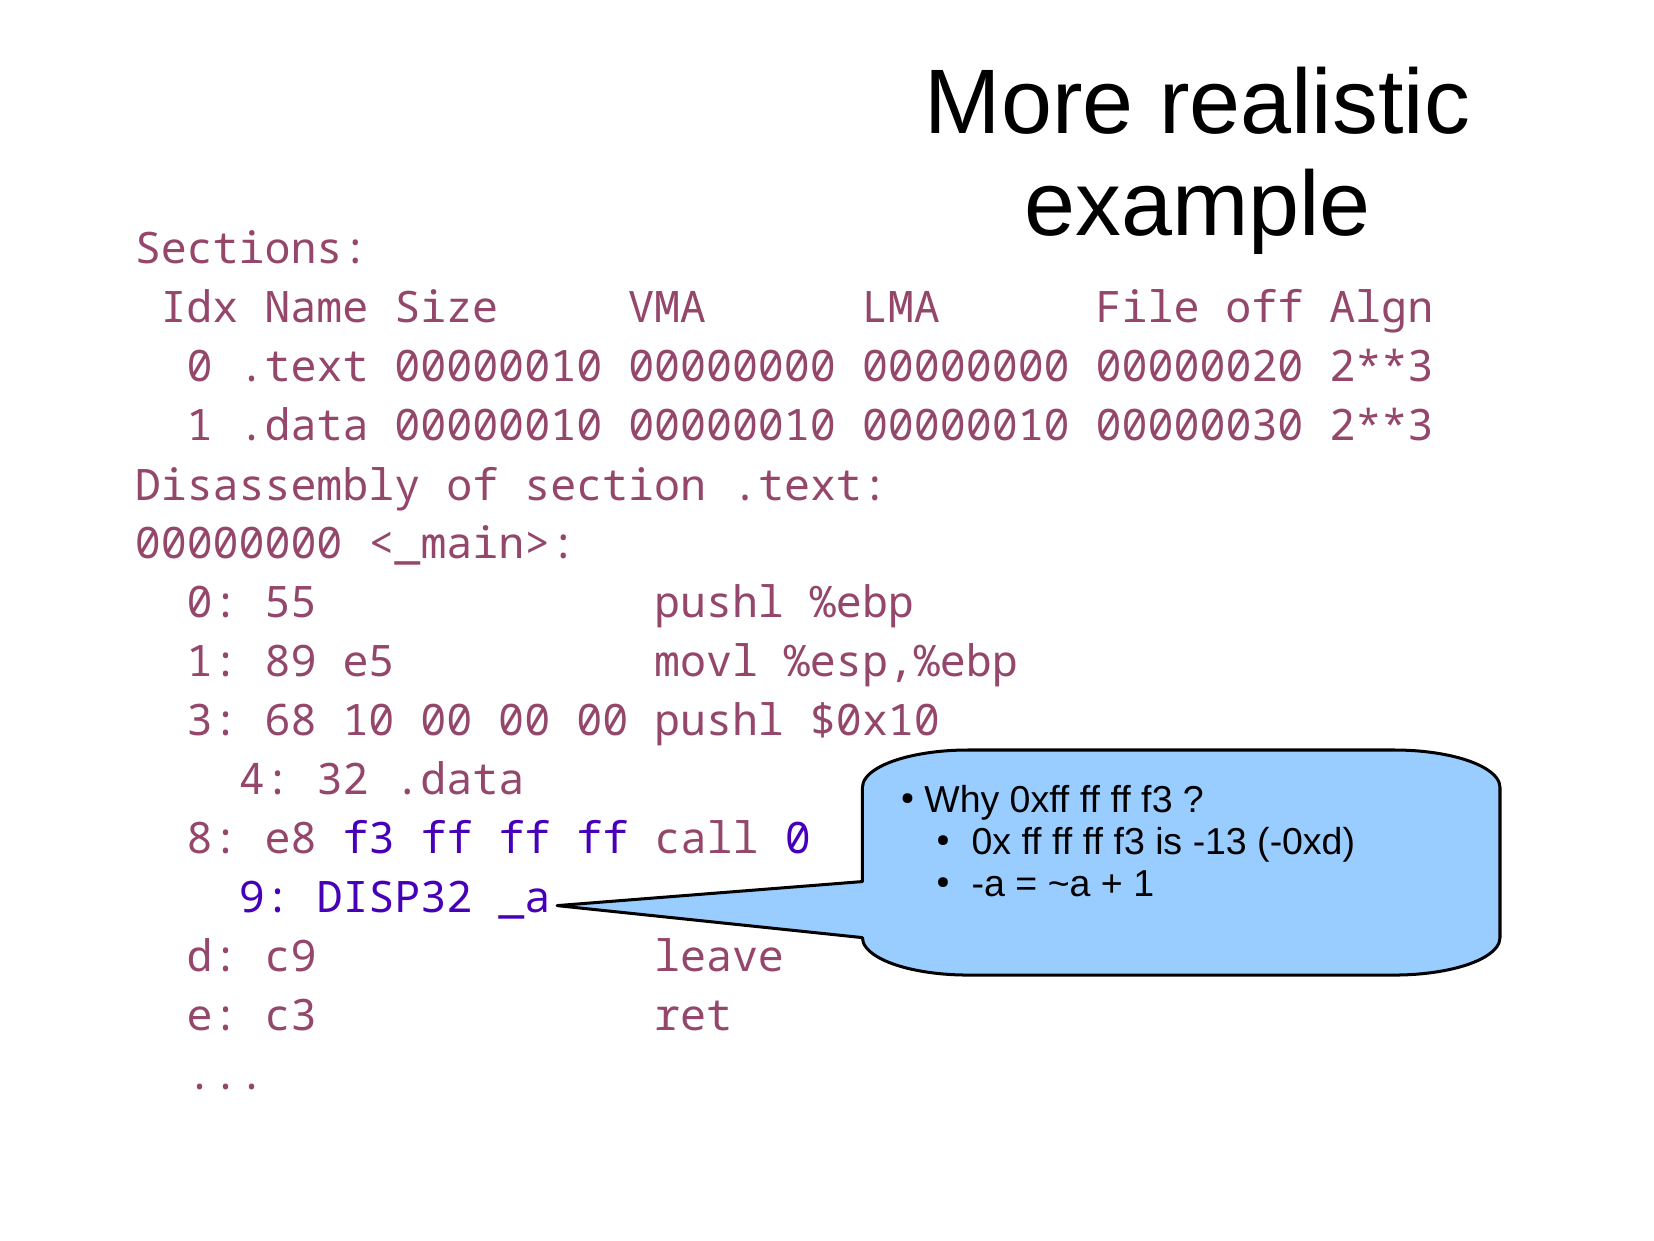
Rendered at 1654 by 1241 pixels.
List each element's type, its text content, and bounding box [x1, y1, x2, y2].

title More realistic example [825, 49, 1571, 150]
text_box Why 0xff ff ff f3 ? 0x ff ff ff f3 is -13 (-0xd) -a = ~a + 1 [557, 750, 1501, 976]
list Sections: Idx Name Size VMA LMA File off Algn 0 .text 00000010 00000000 00000000 00000020 2**3 1 .data 00000010 00000010 00000010 00000030 2**3 Disassembly of section .text: 00000000 <_main>: 0: 55 pushl %ebp 1: 89 e5 movl %esp,%ebp 3: 68 10 00 00 00 pushl $0x10 4: 32 .data 8: e8 f3 ff ff ff call 0 9: DISP32 _a d: c9 leave e: c3 ret ... [82, 150, 1571, 1126]
